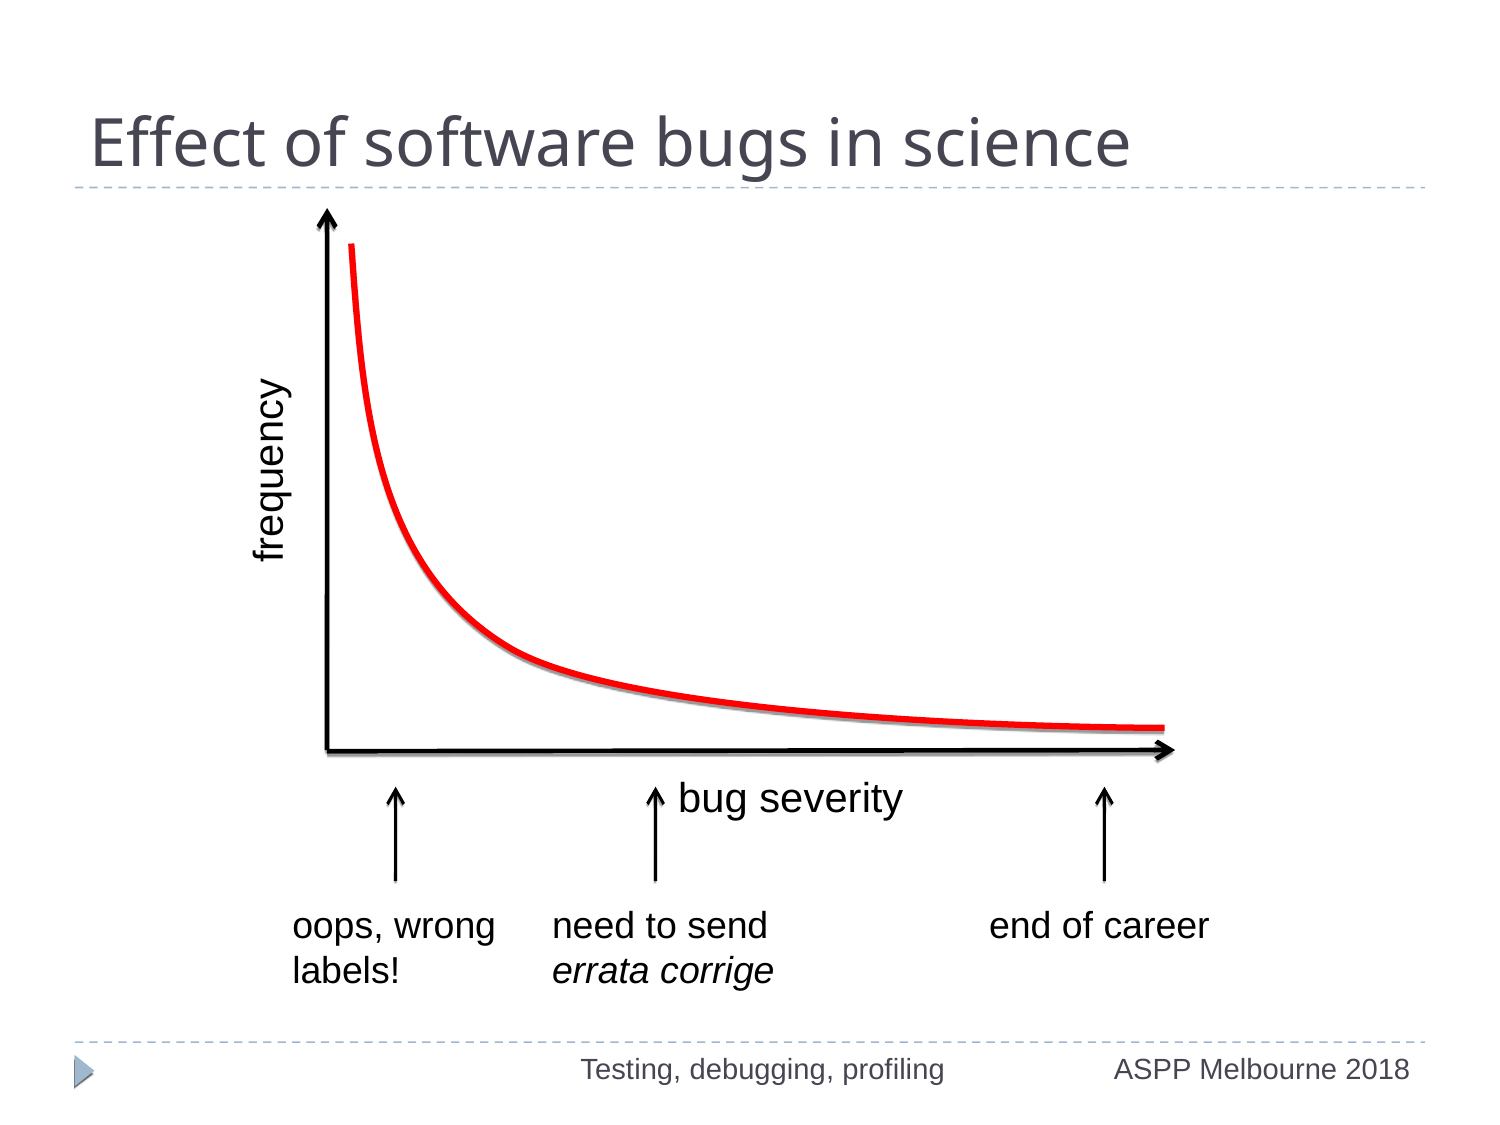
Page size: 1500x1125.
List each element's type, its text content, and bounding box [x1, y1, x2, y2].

footer Testing, debugging, profiling [475, 1042, 1051, 1103]
title Effect of software bugs in science [75, 37, 1425, 188]
text_box oops, wrong labels! [277, 893, 526, 999]
slide_number ASPP Melbourne 2018 [1051, 1042, 1426, 1103]
text_box end of career [974, 893, 1235, 954]
text_box bug severity [642, 763, 939, 829]
text_box frequency [233, 349, 299, 592]
text_box need to send errata corrige [537, 893, 798, 999]
